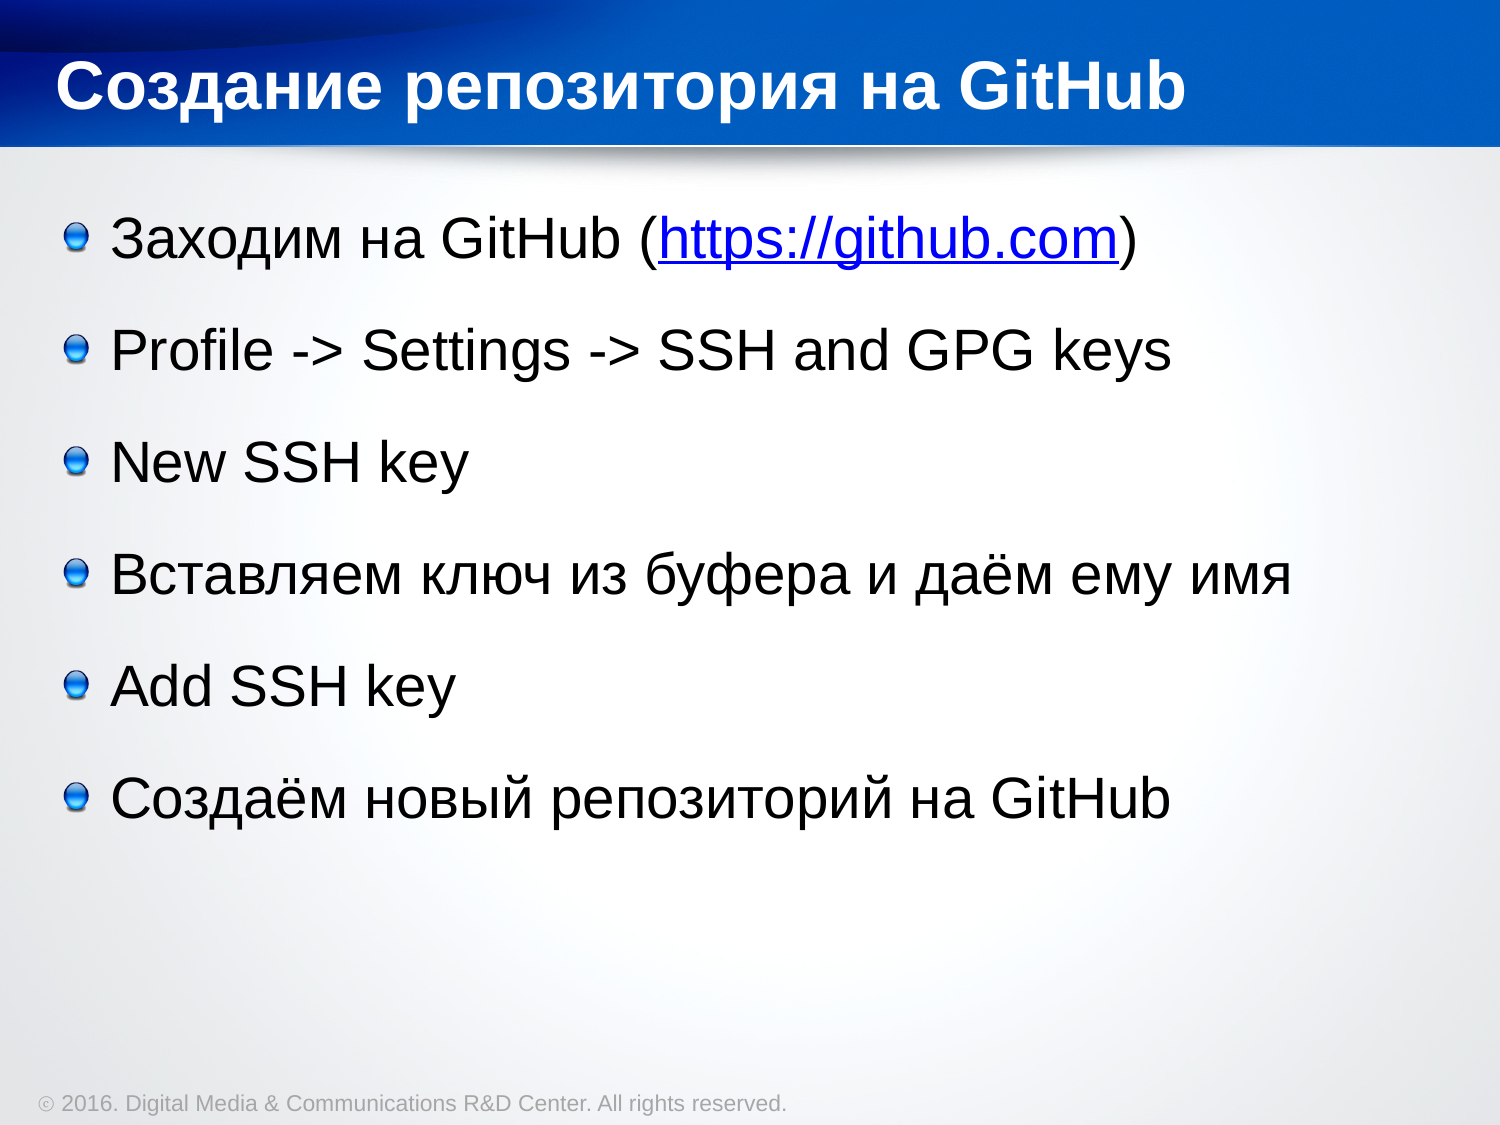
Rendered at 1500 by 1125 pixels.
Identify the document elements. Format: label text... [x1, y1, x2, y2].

list Заходим на GitHub (https://github.com) Profile -> Settings -> SSH and GPG keys New SSH key Вставляем ключ из буфера и даём ему имя Add SSH key Создаём новый репозиторий на GitHub [41, 149, 1471, 1065]
picture [0, 0, 1500, 1125]
title Создание репозитория на GitHub [37, 38, 1471, 126]
